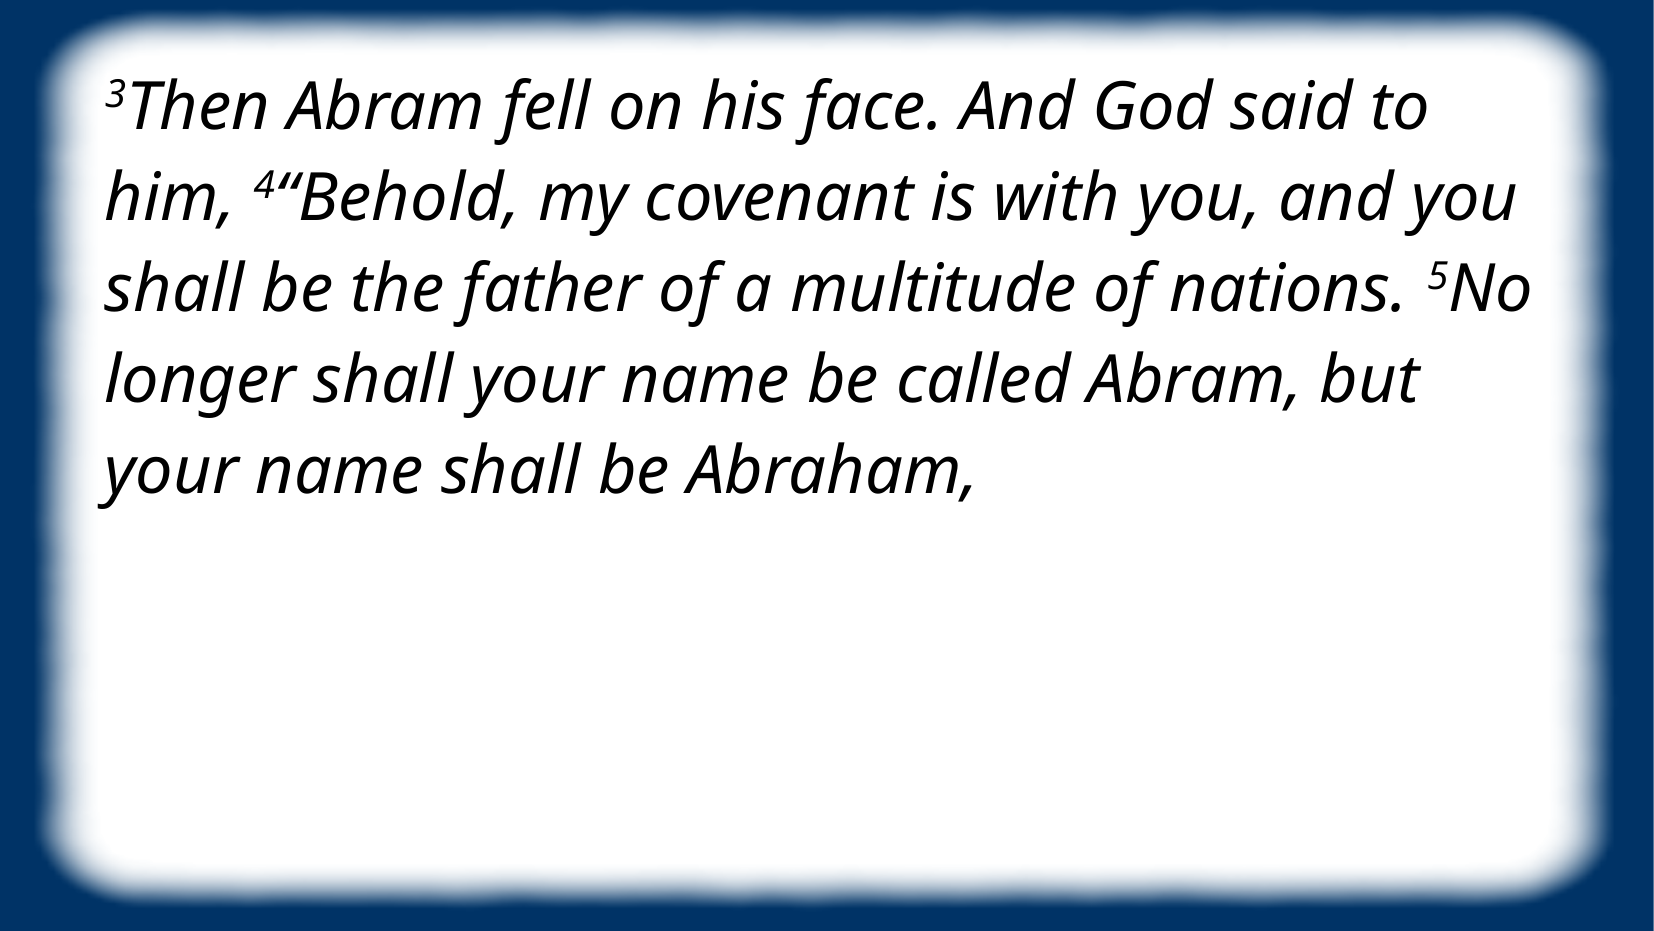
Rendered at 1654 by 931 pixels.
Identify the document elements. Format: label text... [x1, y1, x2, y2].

text_box 3Then Abram fell on his face. And God said to him, 4“Behold, my covenant is with you, and you shall be the father of a multitude of nations. 5No longer shall your name be called Abram, but your name shall be Abraham, [90, 51, 1561, 511]
picture [0, 0, 1654, 931]
